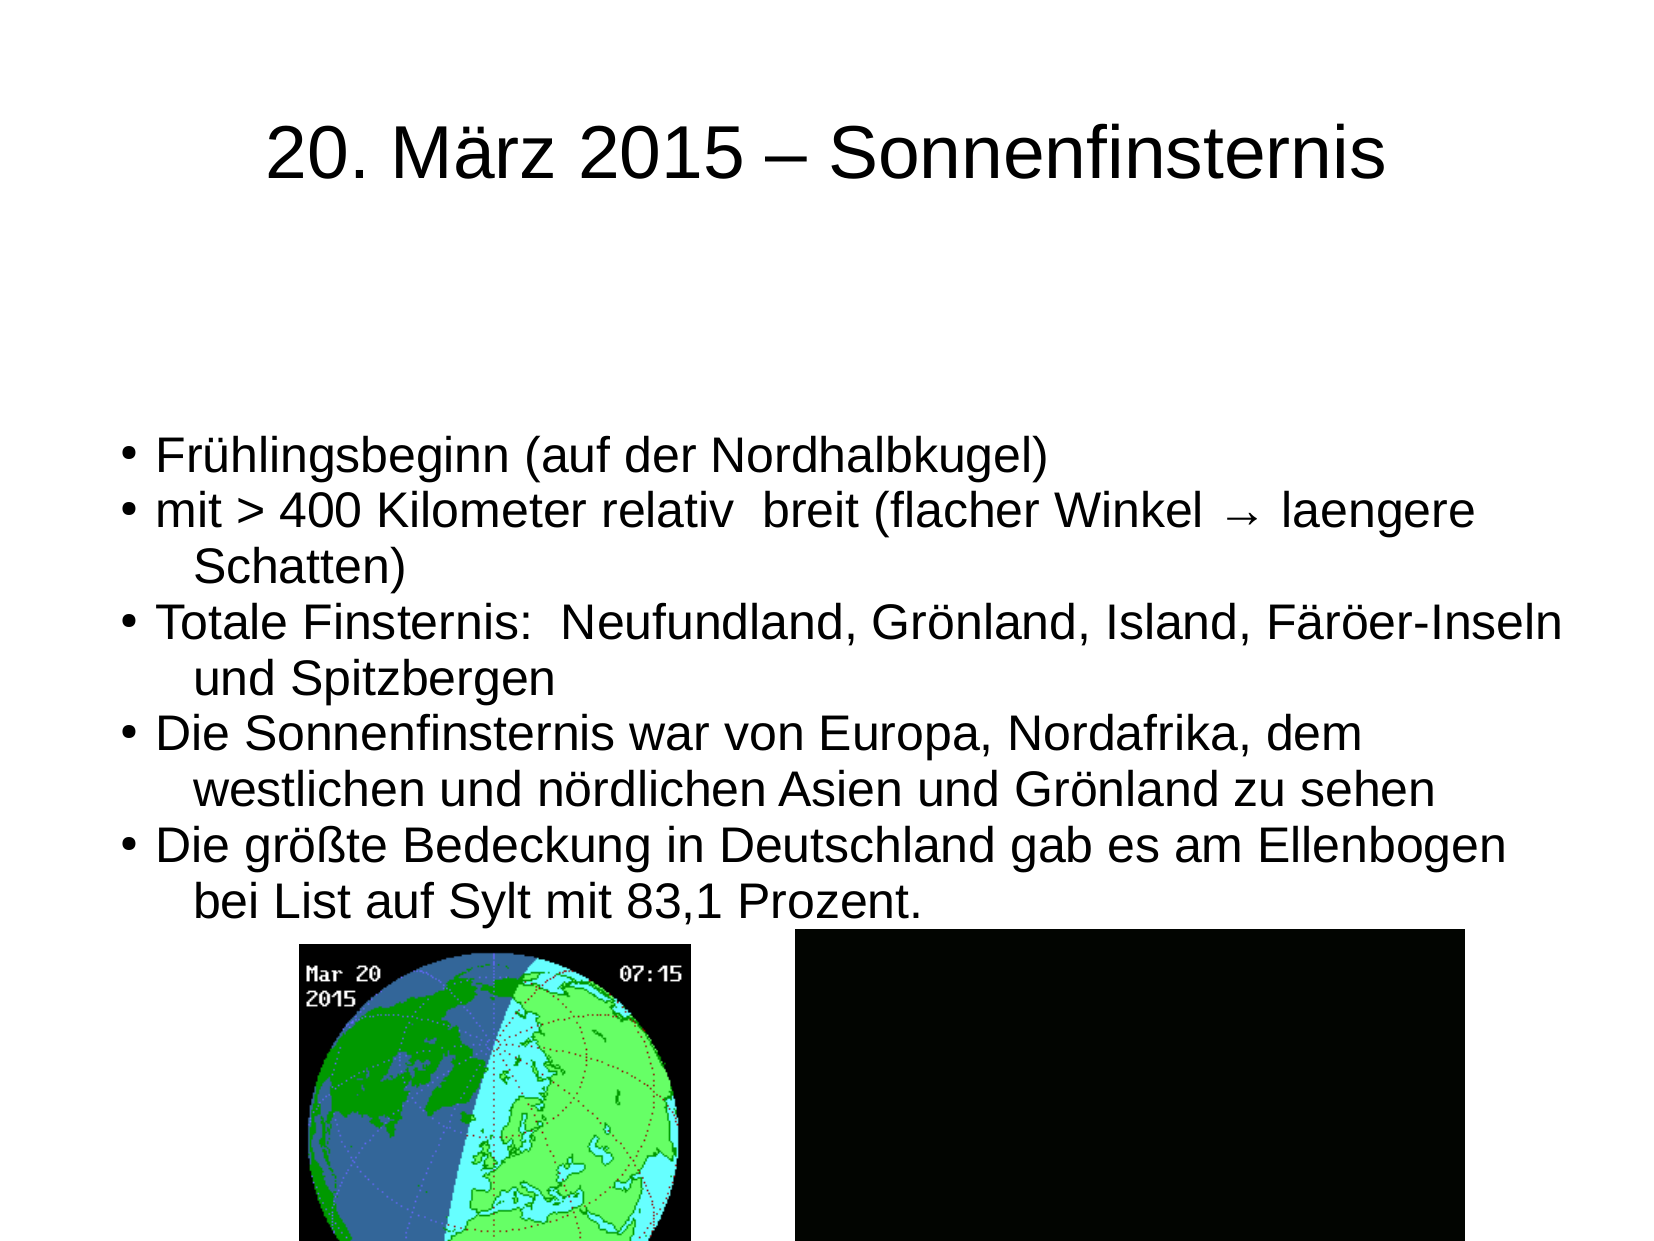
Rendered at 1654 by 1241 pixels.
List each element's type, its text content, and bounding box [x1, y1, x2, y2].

picture [299, 944, 691, 1241]
picture [795, 929, 1465, 1241]
subtitle Frühlingsbeginn (auf der Nordhalbkugel) mit > 400 Kilometer relativ breit (flacher Winkel → laengere Schatten) Totale Finsternis: Neufundland, Grönland, Island, Färöer-Inseln und Spitzbergen Die Sonnenfinsternis war von Europa, Nordafrika, dem westlichen und nördlichen Asien und Grönland zu sehen Die größte Bedeckung in Deutschland gab es am Ellenbogen bei List auf Sylt mit 83,1 Prozent. [82, 290, 1571, 1010]
title 20. März 2015 – Sonnenfinsternis [82, 49, 1571, 257]
